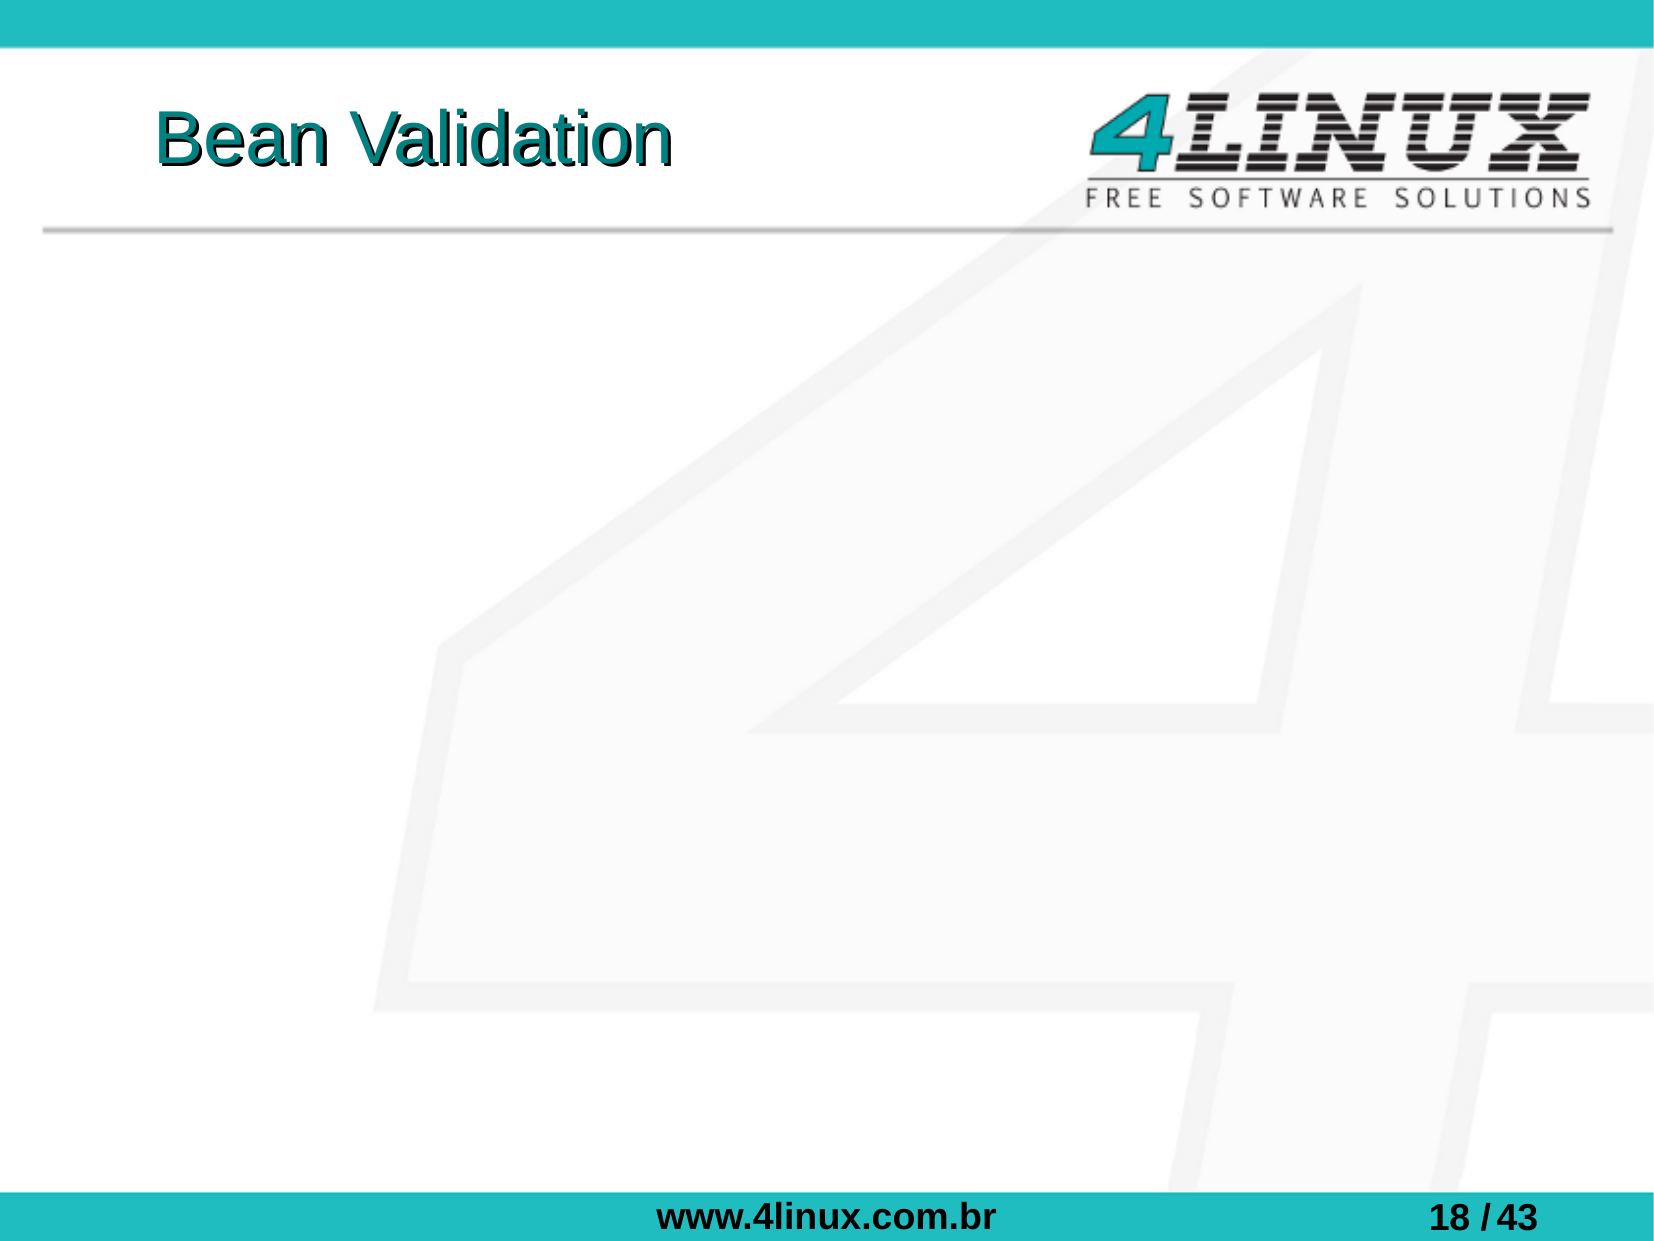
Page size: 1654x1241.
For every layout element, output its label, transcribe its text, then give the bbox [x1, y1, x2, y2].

title Bean Validation [82, 49, 1051, 226]
picture [0, 0, 1654, 1241]
